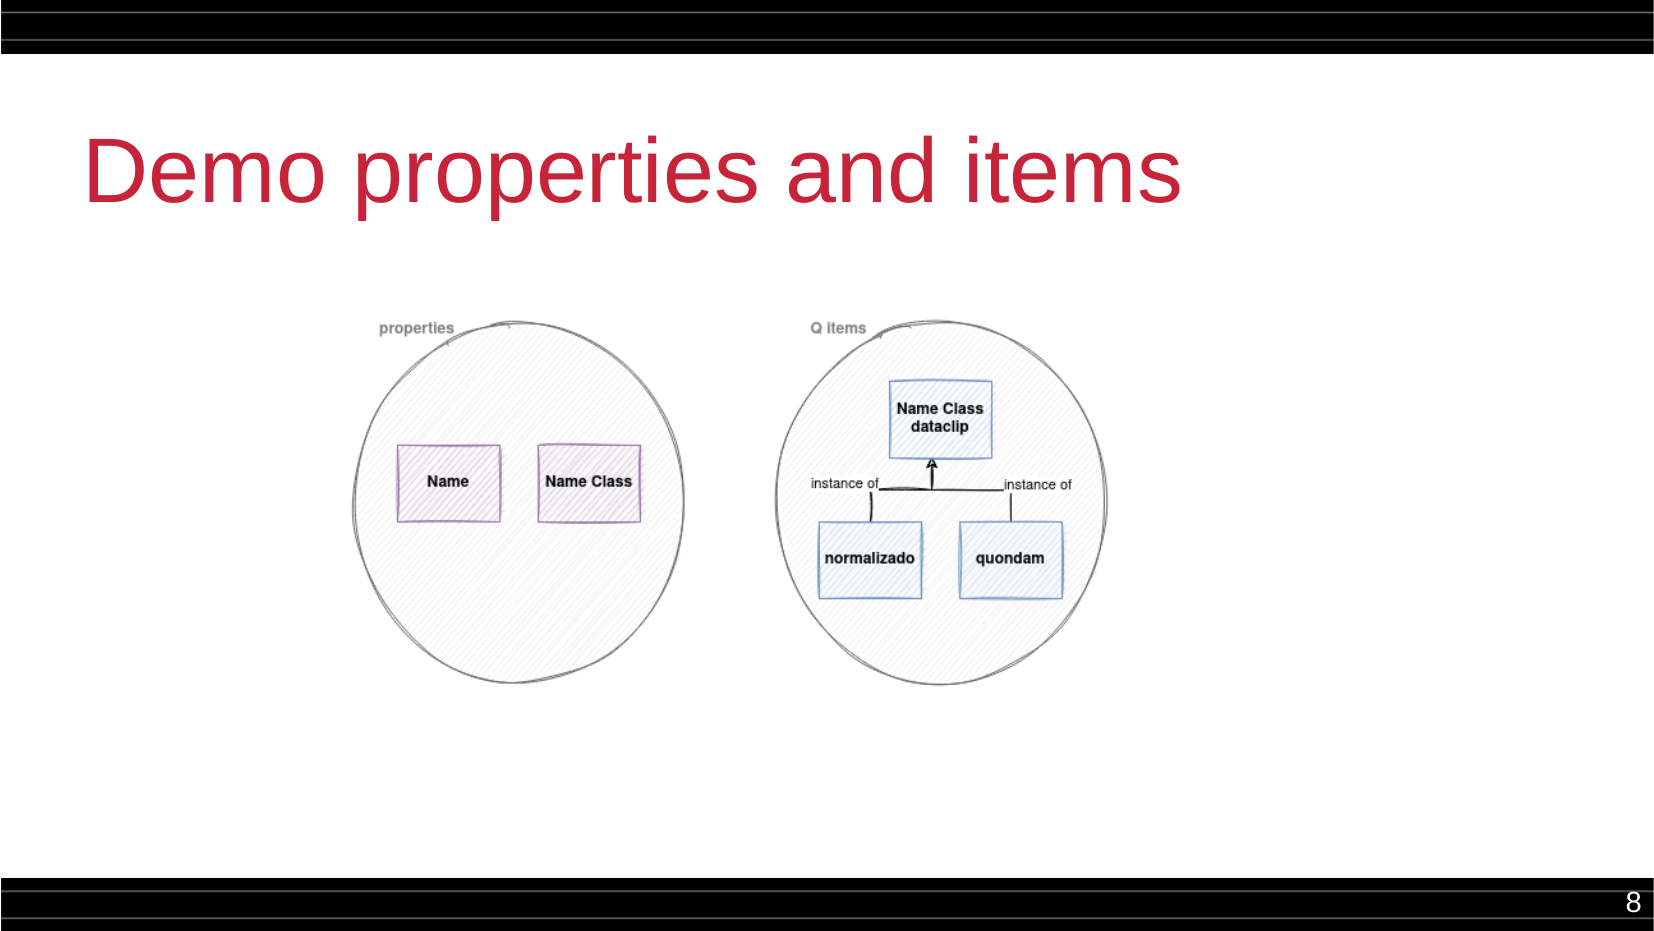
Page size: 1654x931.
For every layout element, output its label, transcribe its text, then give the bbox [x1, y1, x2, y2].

picture [1, 878, 1654, 931]
picture [1, 0, 1654, 54]
title Demo properties and items [82, 92, 1571, 249]
picture [346, 317, 1114, 754]
